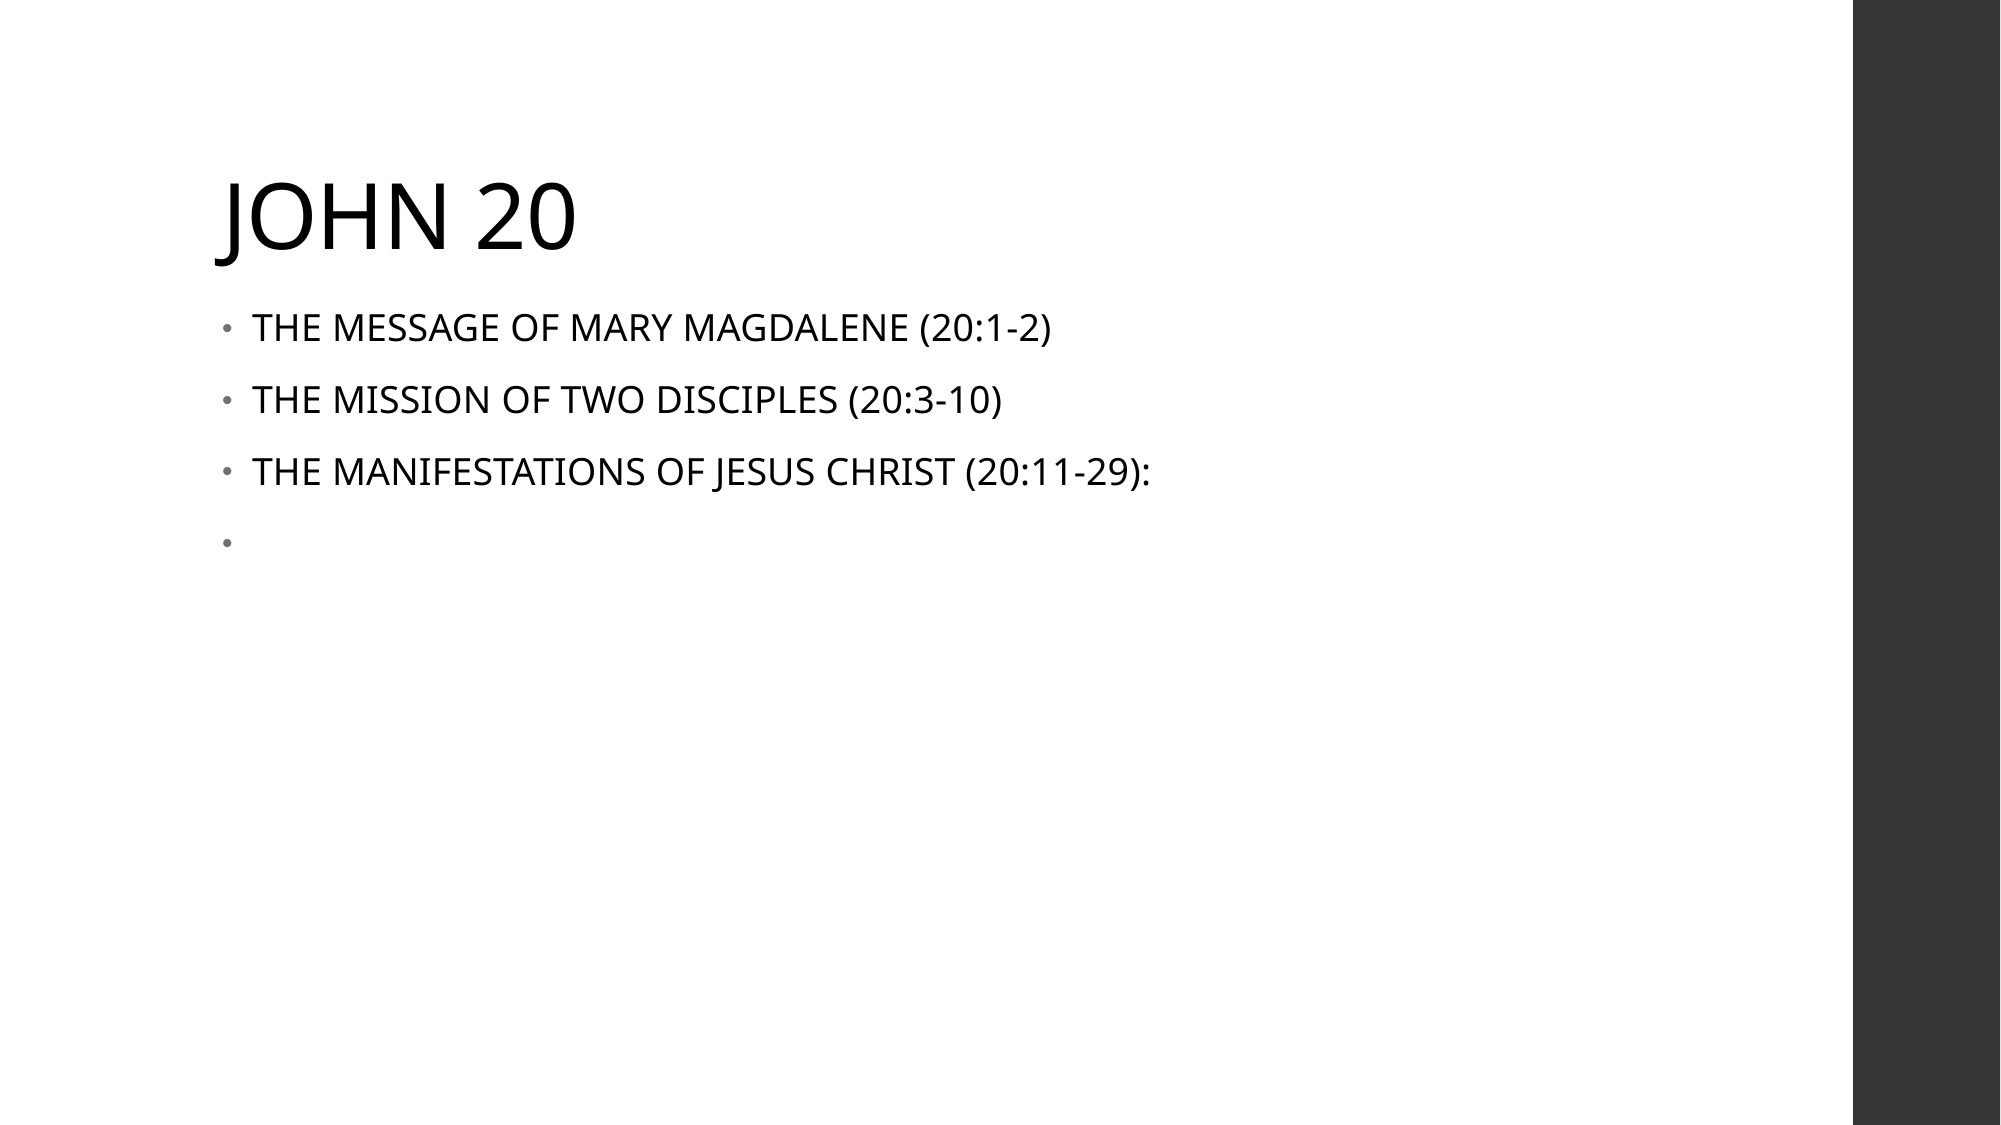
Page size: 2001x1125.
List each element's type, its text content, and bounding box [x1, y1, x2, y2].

title JOHN 20 [206, 60, 1797, 278]
list THE MESSAGE OF MARY MAGDALENE (20:1-2) THE MISSION OF TWO DISCIPLES (20:3-10) THE MANIFESTATIONS OF JESUS CHRIST (20:11-29): [206, 299, 1617, 1014]
